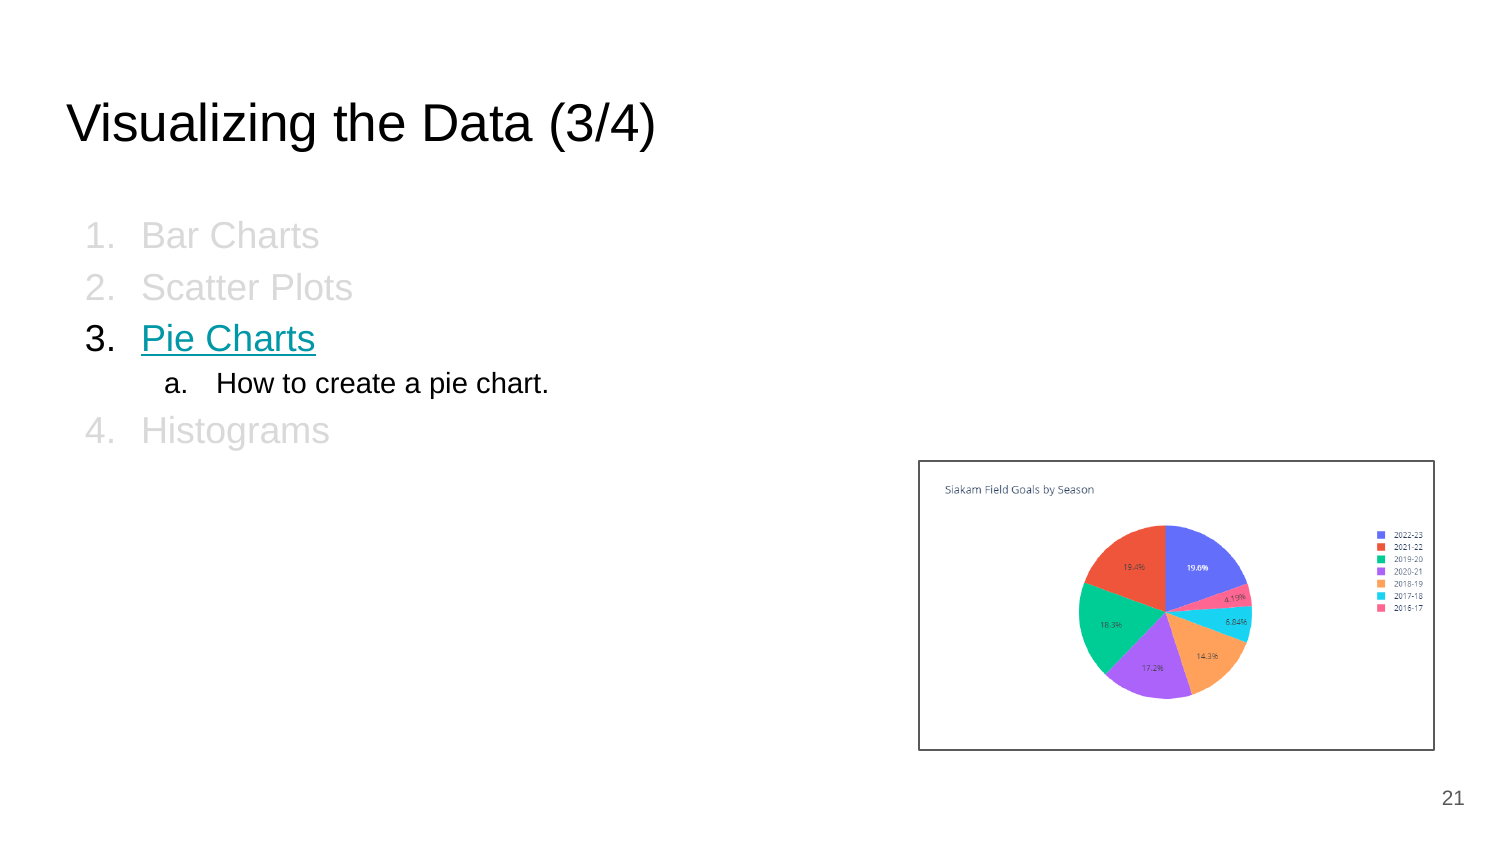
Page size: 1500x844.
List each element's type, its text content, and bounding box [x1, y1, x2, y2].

picture [919, 461, 1434, 750]
title Visualizing the Data (3/4) [51, 72, 1449, 167]
slide_number <number> [1389, 764, 1480, 830]
list Bar Charts Scatter Plots Pie Charts How to create a pie chart. Histograms [51, 189, 1434, 750]
